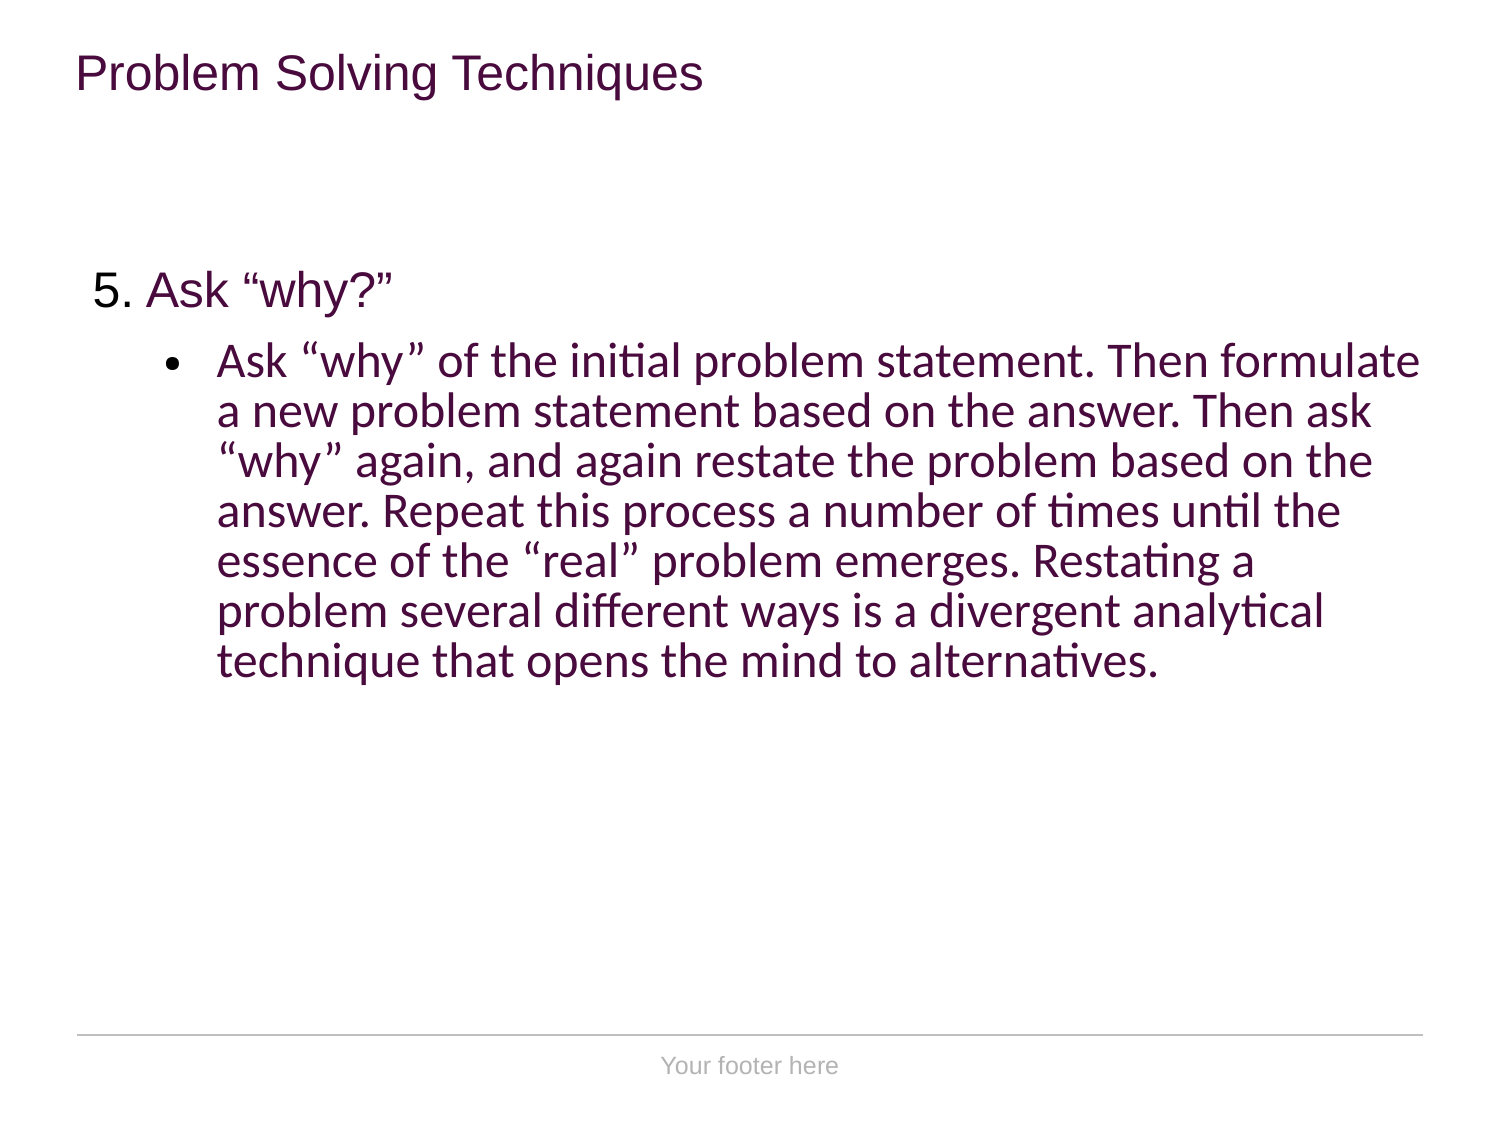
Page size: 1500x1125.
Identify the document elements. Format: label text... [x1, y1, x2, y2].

title Problem Solving Techniques [75, 45, 1425, 233]
list Ask “why?” Ask “why” of the initial problem statement. Then formulate a new problem statement based on the answer. Then ask “why” again, and again restate the problem based on the answer. Repeat this process a number of times until the essence of the “real” problem emerges. Restating a problem several different ways is a divergent analytical technique that opens the mind to alternatives. [75, 262, 1425, 1005]
